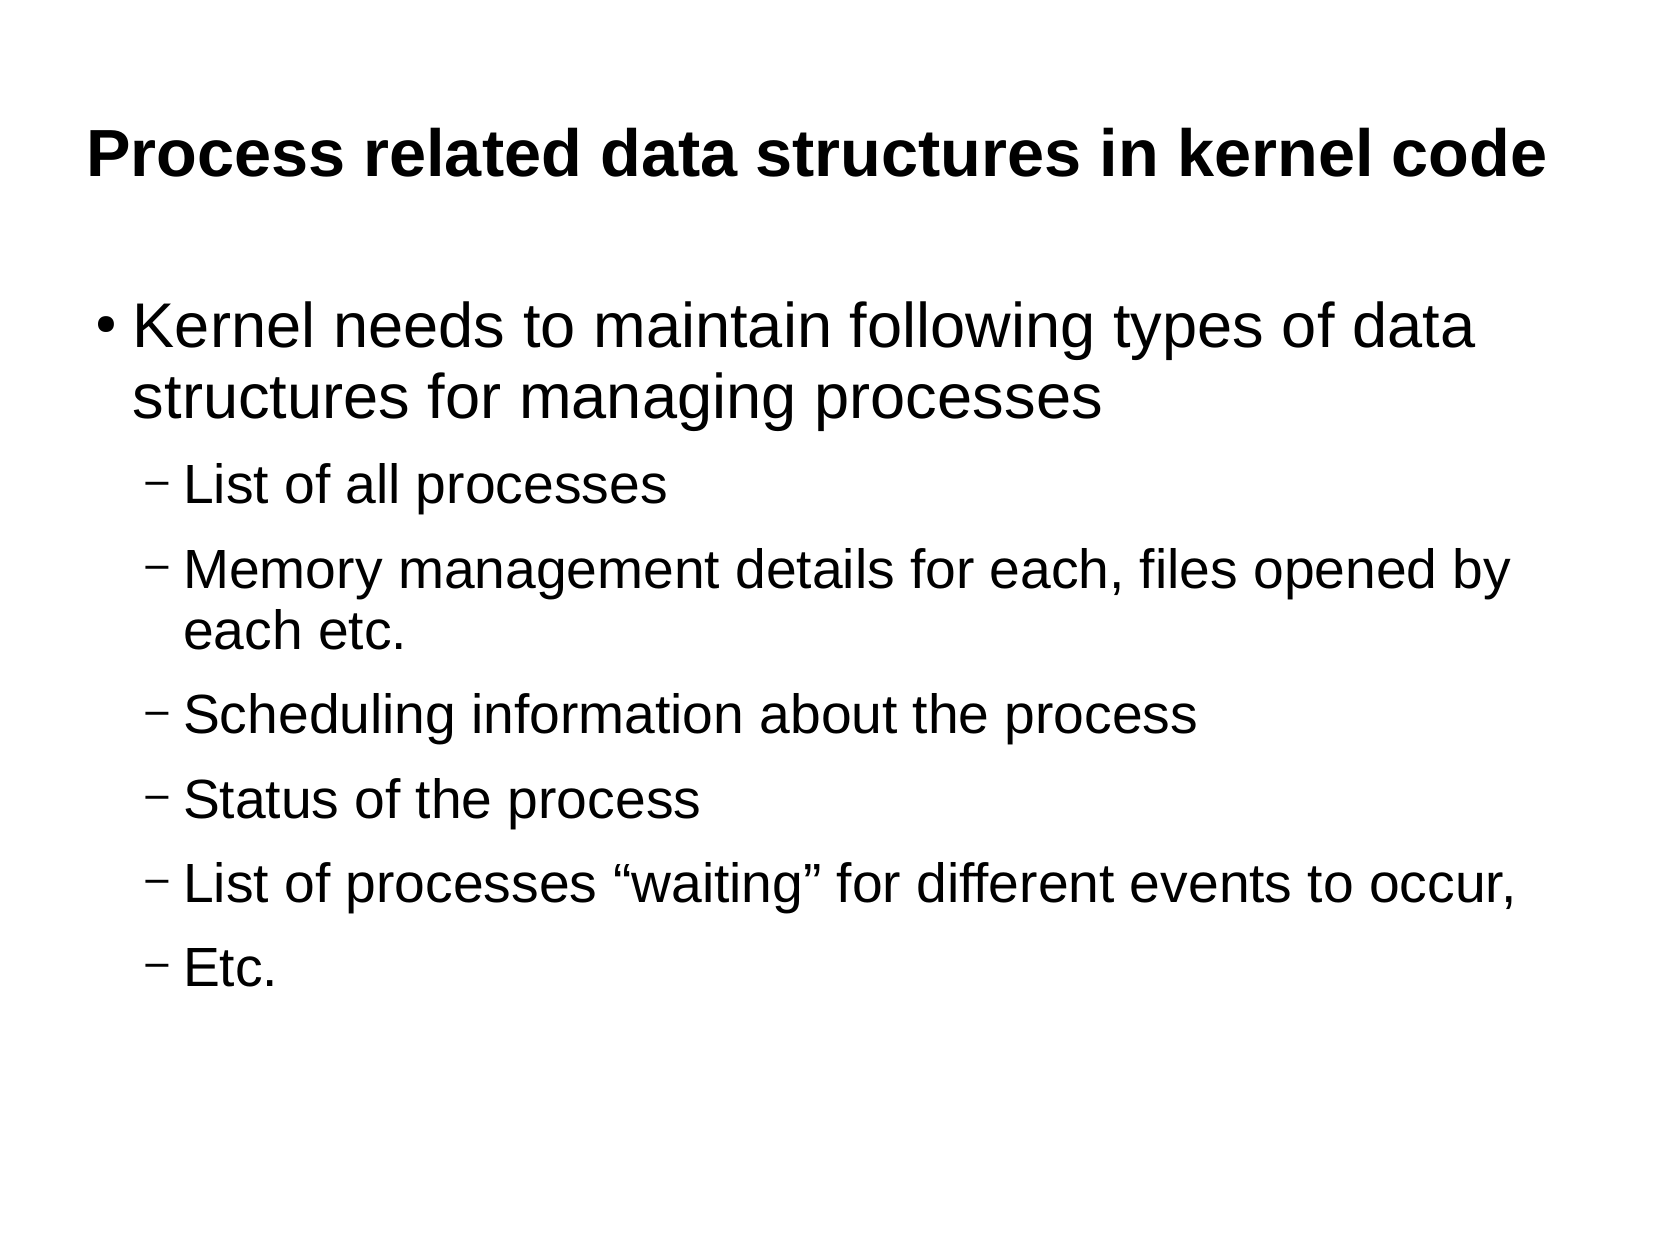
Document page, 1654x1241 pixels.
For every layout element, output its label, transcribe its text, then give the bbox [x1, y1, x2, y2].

list Kernel needs to maintain following types of data structures for managing processes List of all processes Memory management details for each, files opened by each etc. Scheduling information about the process Status of the process List of processes “waiting” for different events to occur, Etc. [82, 290, 1571, 1010]
title Process related data structures in kernel code [82, 49, 1571, 257]
